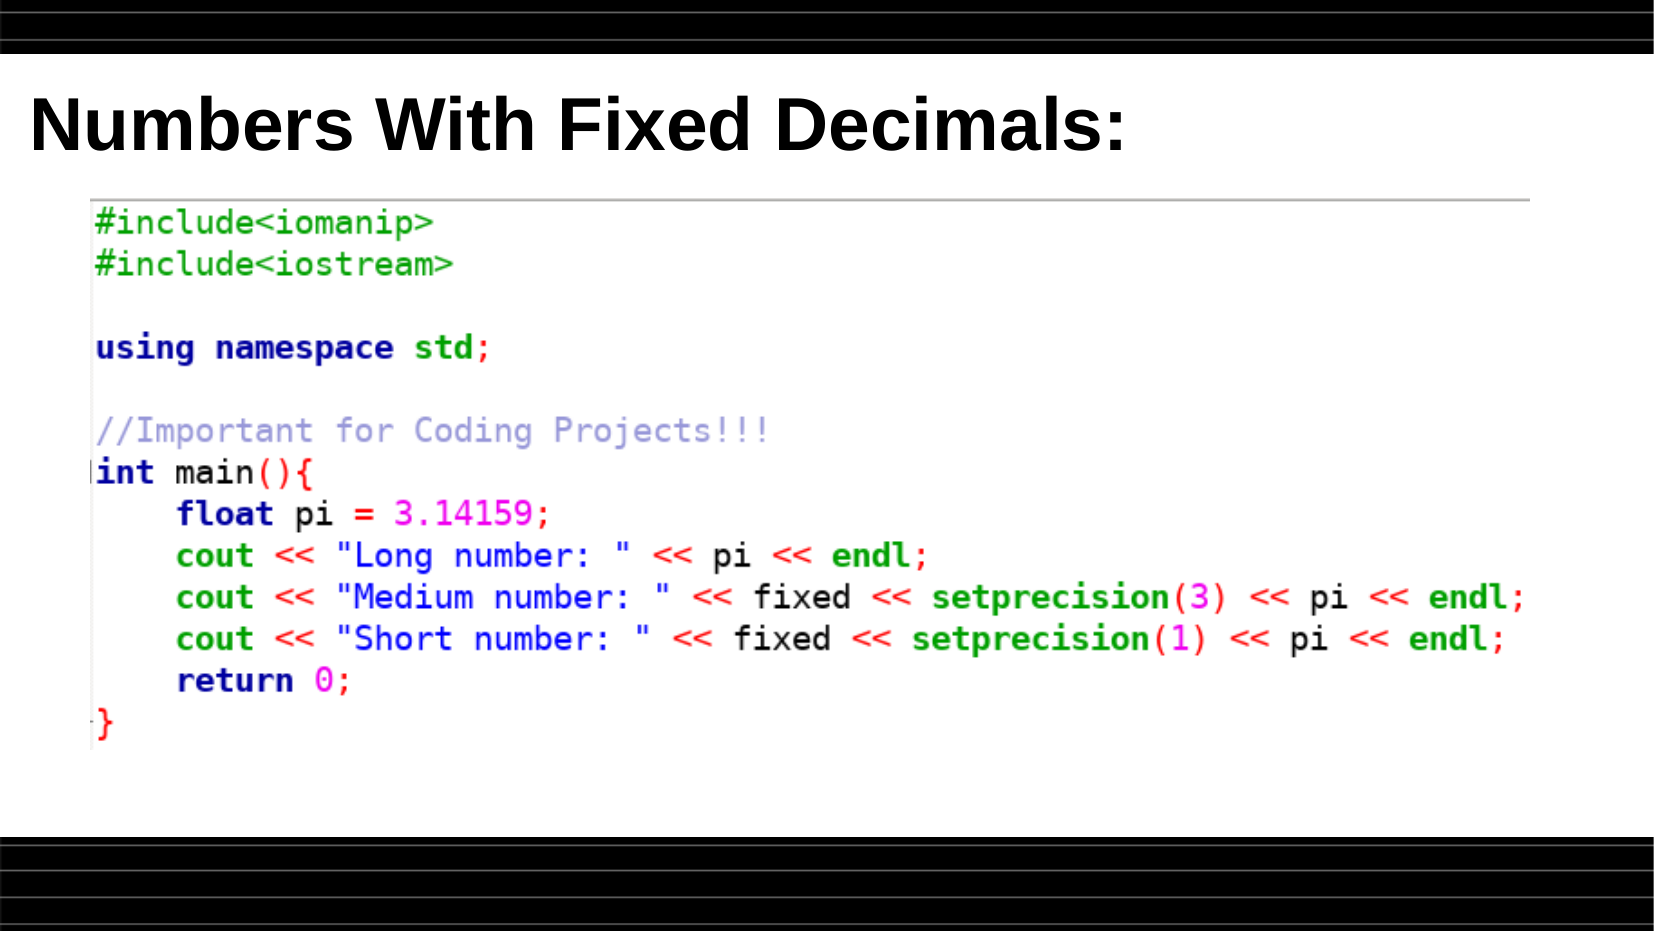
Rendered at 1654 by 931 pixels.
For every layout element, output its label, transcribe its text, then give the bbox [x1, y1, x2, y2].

picture [0, 0, 1654, 54]
text_box Numbers With Fixed Decimals: [15, 75, 1591, 175]
picture [0, 837, 1654, 931]
picture [90, 198, 1530, 751]
text_box [30, 210, 1606, 771]
